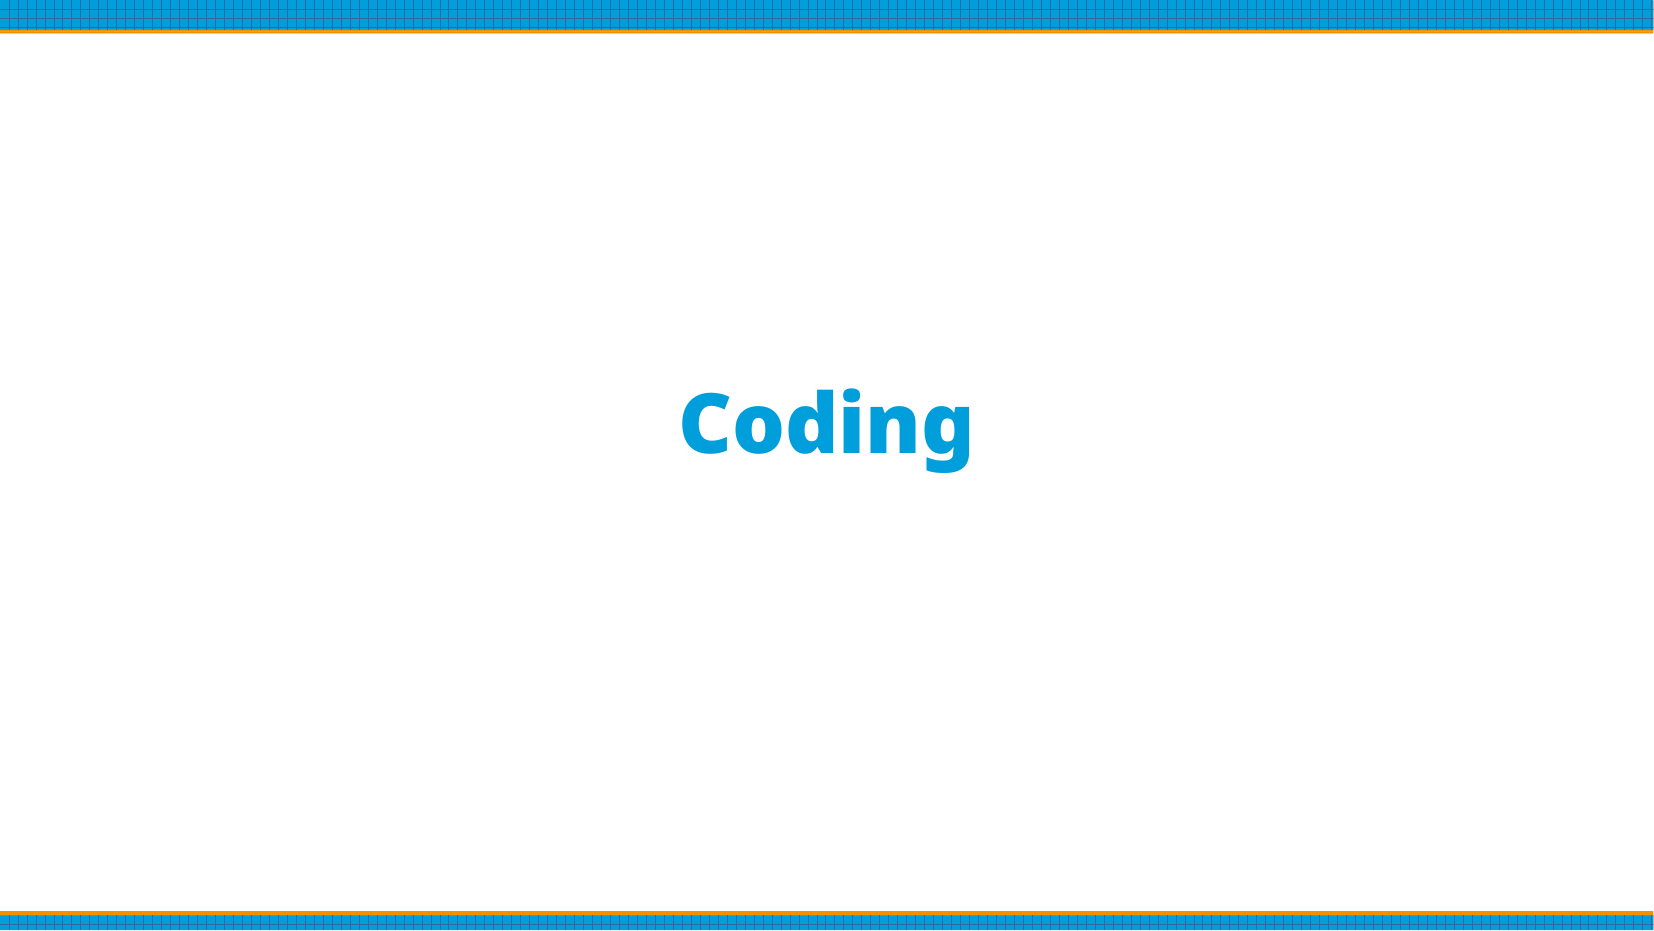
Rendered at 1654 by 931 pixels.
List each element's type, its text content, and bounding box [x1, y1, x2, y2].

subtitle Coding [88, 44, 1565, 798]
